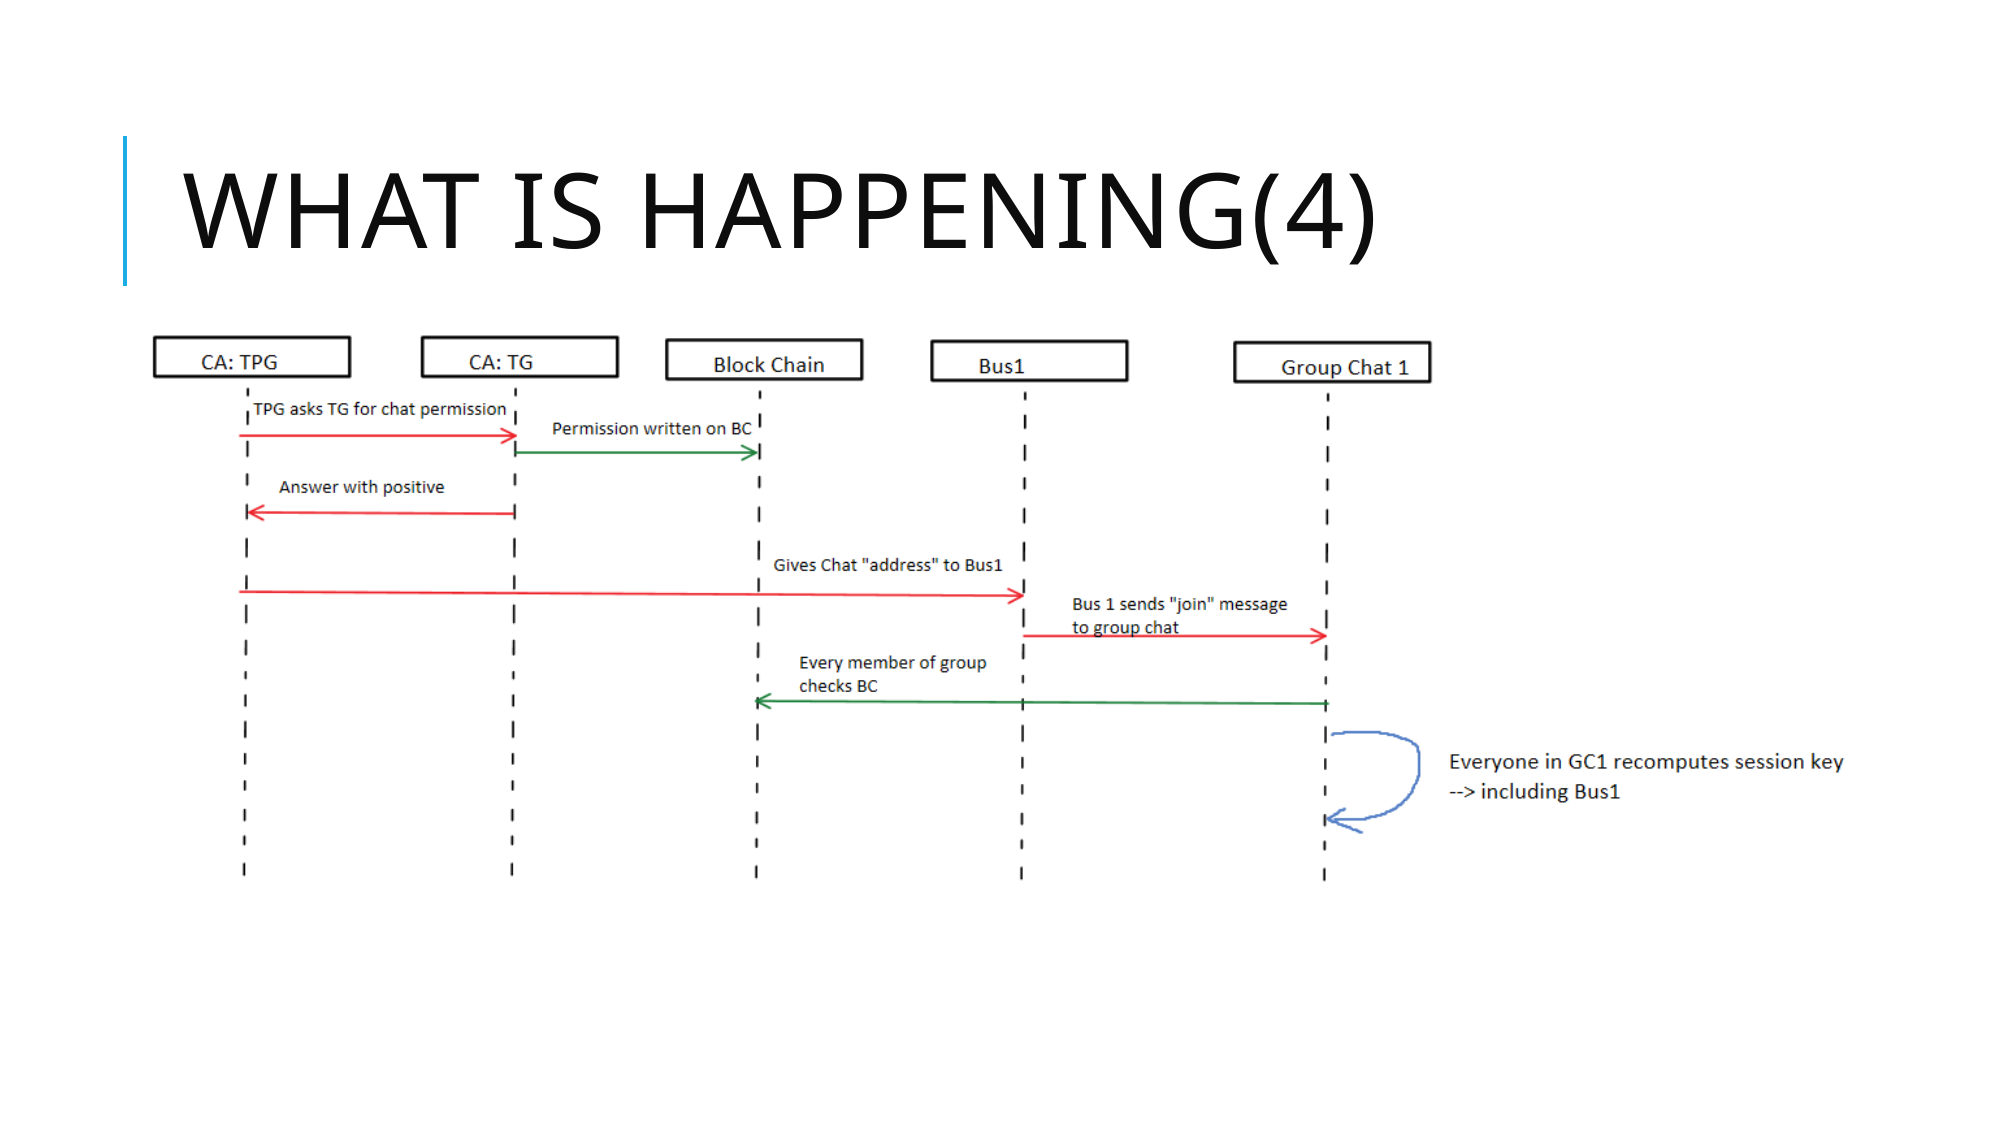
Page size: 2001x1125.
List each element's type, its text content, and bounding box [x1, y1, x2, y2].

title What is happening(4) [168, 96, 1763, 324]
picture [144, 324, 1856, 891]
